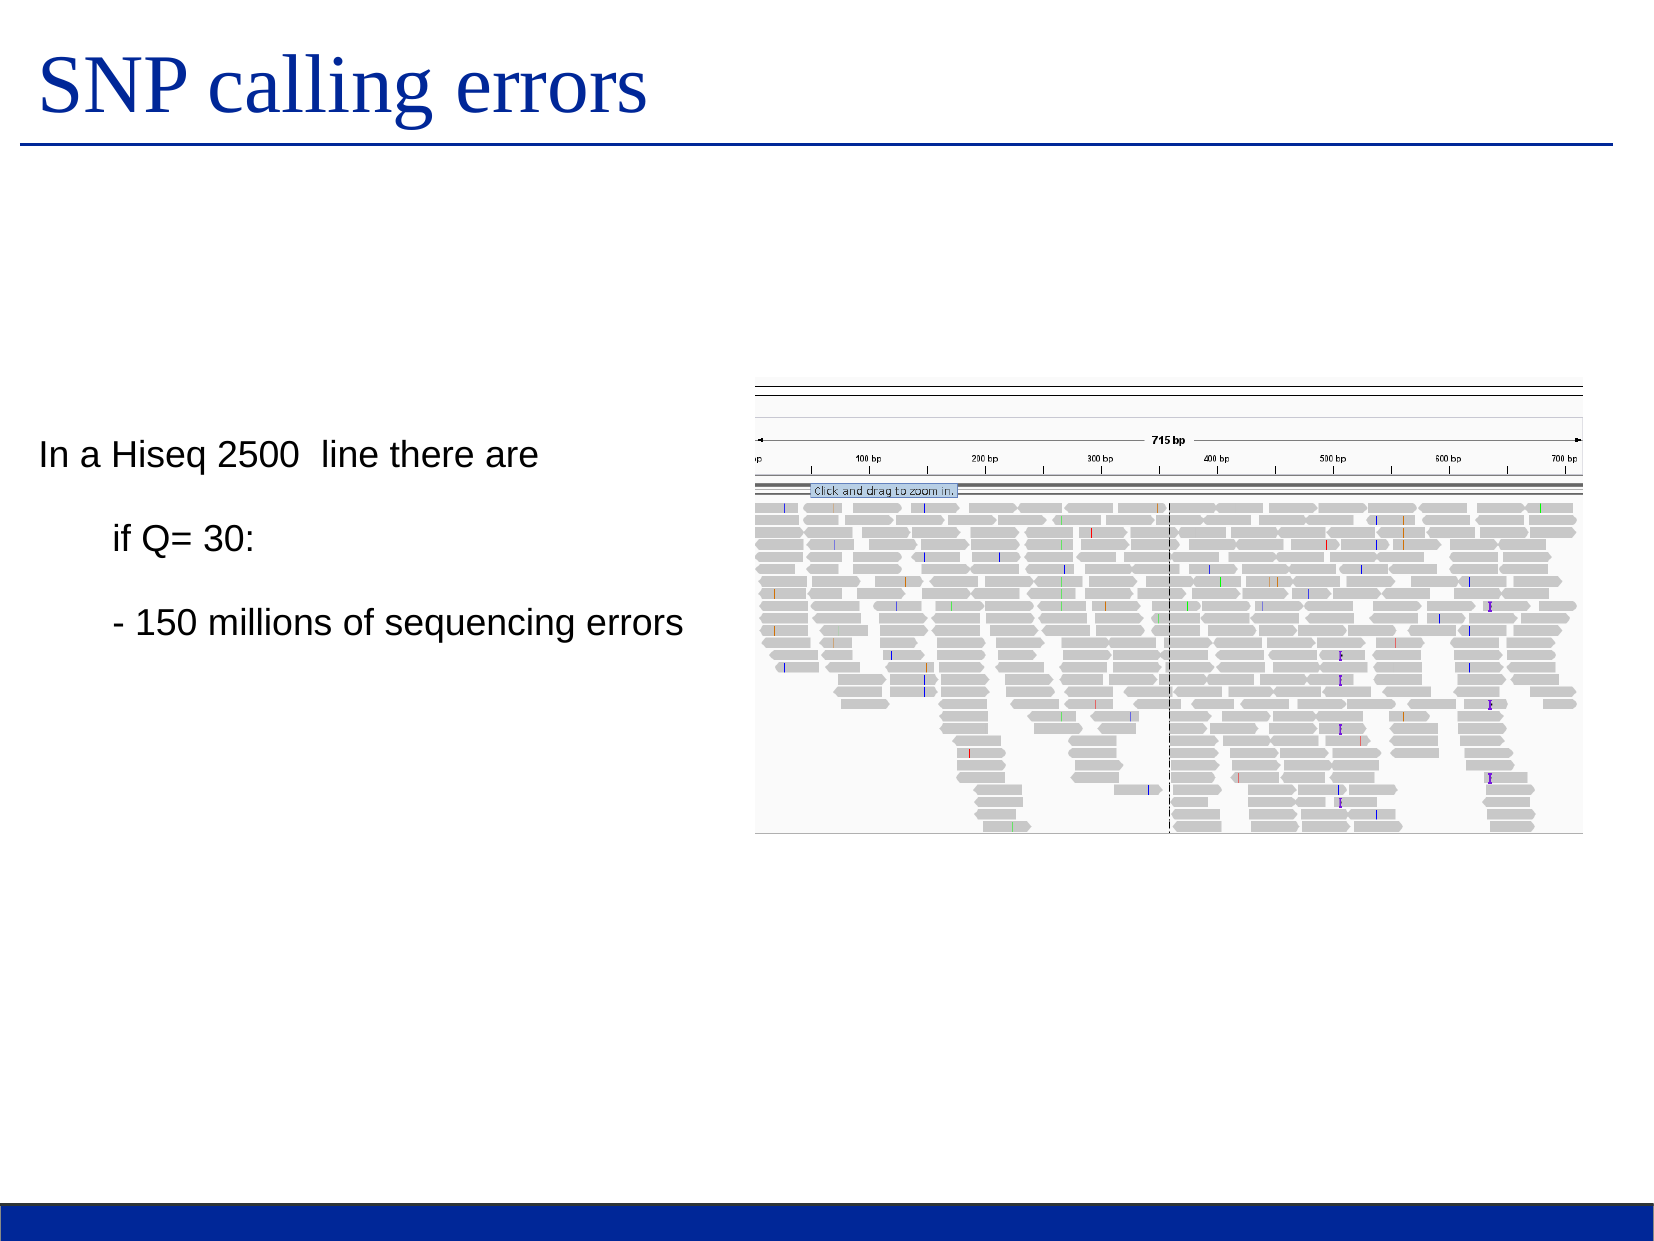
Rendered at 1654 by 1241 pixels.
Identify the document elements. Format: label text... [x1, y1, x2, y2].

picture [755, 377, 1583, 834]
text_box In a Hiseq 2500 line there are if Q= 30: - 150 millions of sequencing errors [23, 342, 768, 862]
title SNP calling errors [37, 0, 1609, 188]
